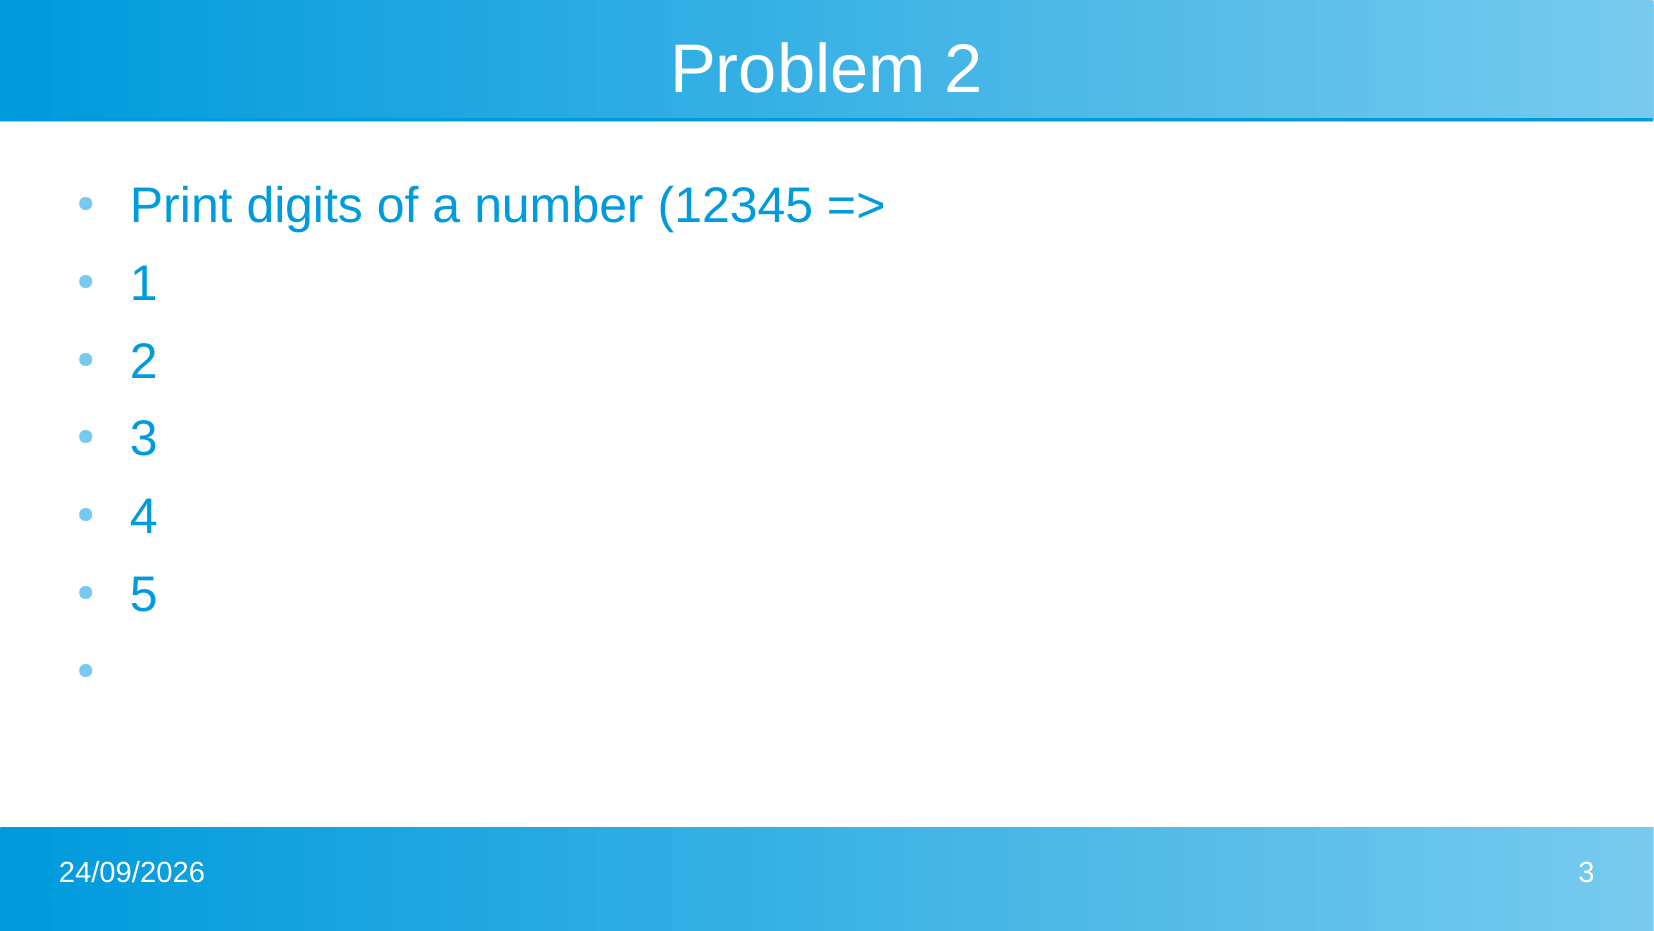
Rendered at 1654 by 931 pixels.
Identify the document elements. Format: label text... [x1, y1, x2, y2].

list Print digits of a number (12345 => 1 2 3 4 5 [59, 177, 1595, 768]
title Problem 2 [59, 29, 1595, 108]
